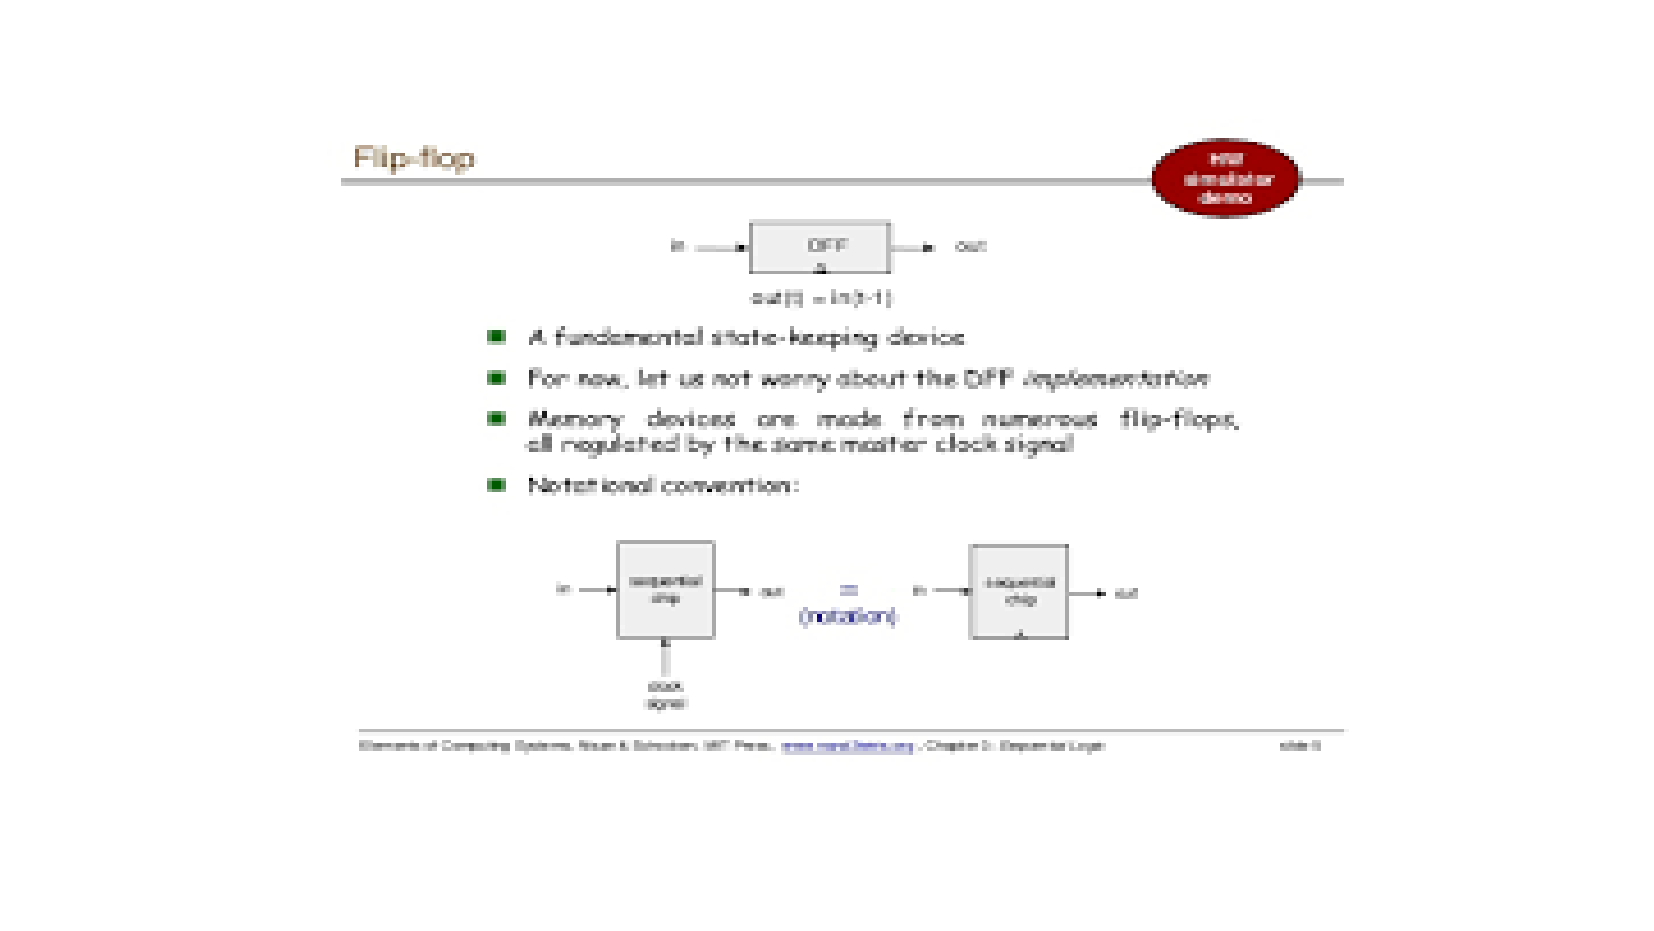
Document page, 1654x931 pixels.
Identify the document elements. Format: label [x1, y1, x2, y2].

picture [236, 94, 1459, 792]
